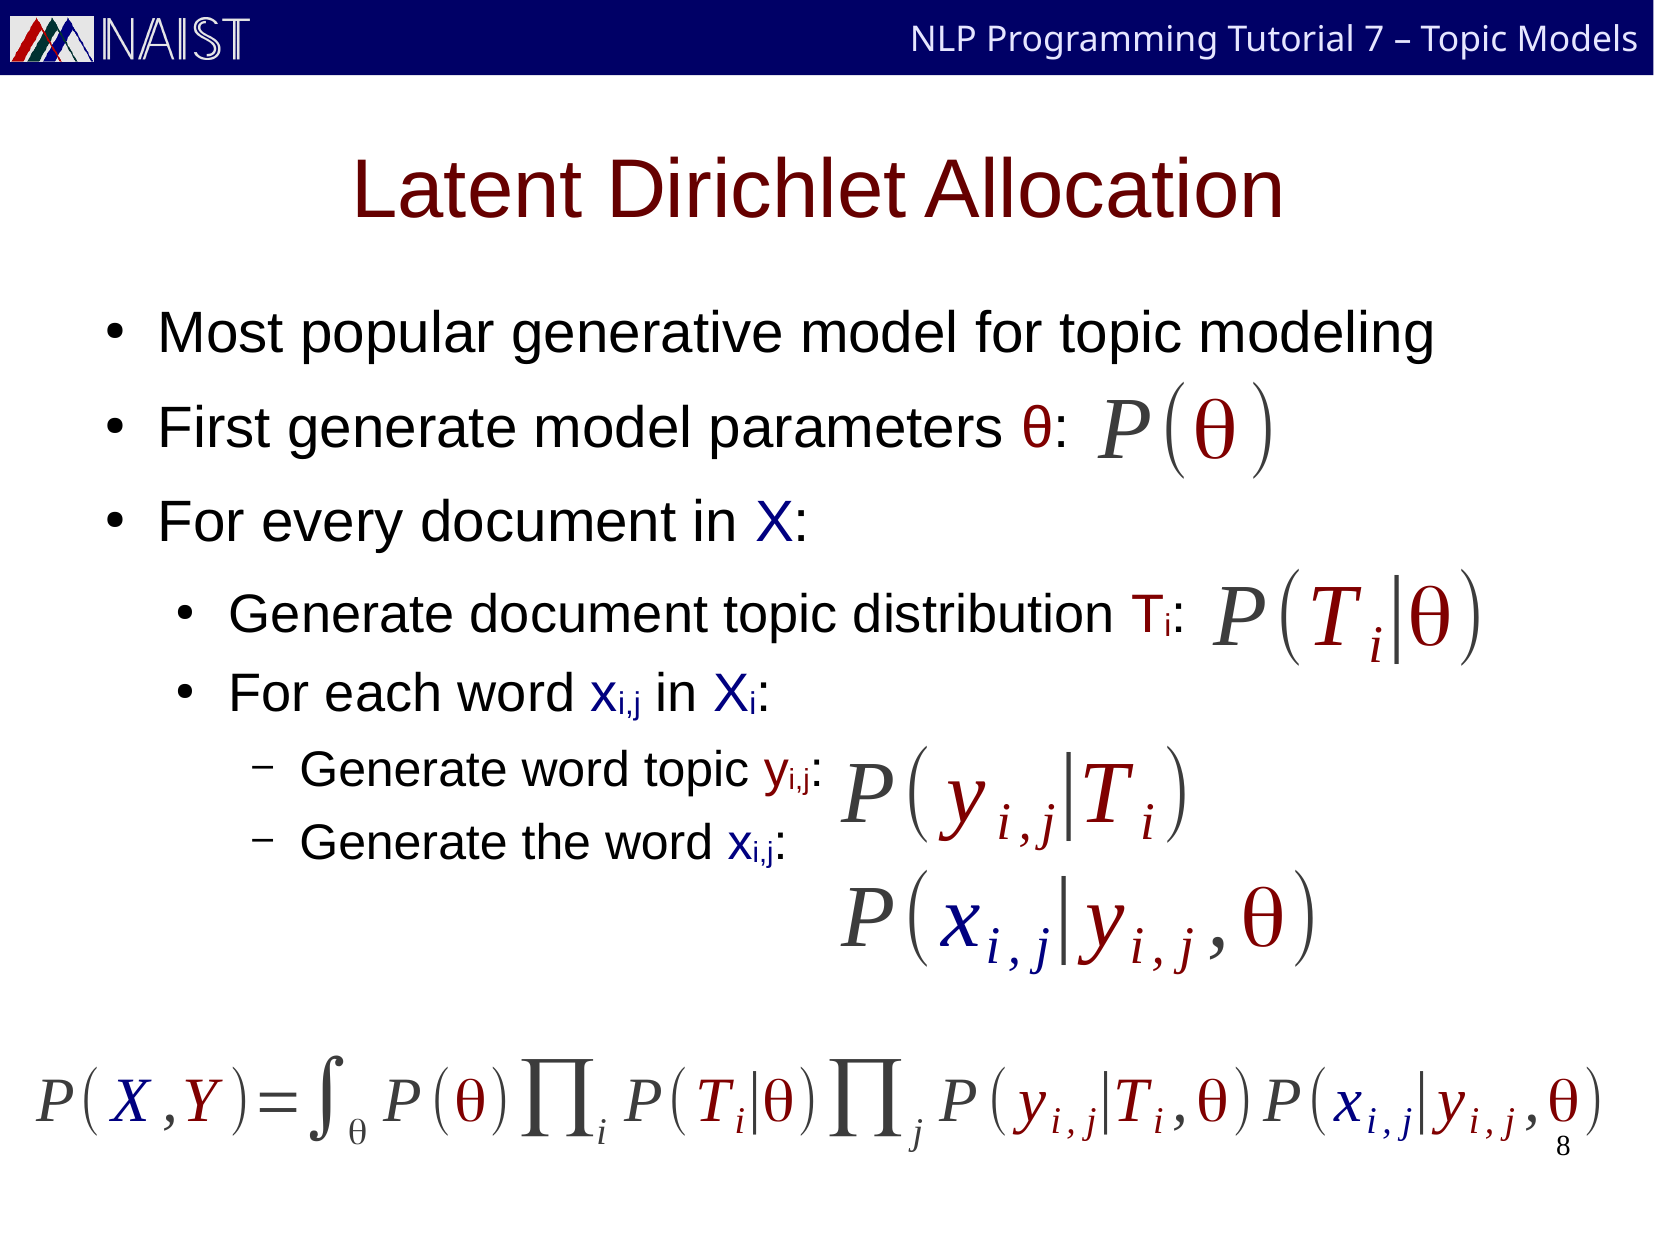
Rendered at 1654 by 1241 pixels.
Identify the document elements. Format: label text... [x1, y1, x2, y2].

chart [16, 1050, 1620, 1155]
chart [1071, 375, 1297, 482]
chart [814, 863, 1342, 978]
list Most popular generative model for topic modeling First generate model parameters θ: For every document in X: Generate document topic distribution Ti: For each word xi,j in Xi: Generate word topic yi,j: Generate the word xi,j: [86, 300, 1576, 1050]
picture [102, 17, 251, 60]
title Latent Dirichlet Allocation [75, 92, 1564, 285]
chart [814, 739, 1211, 854]
chart [1186, 562, 1508, 677]
picture [10, 16, 94, 62]
